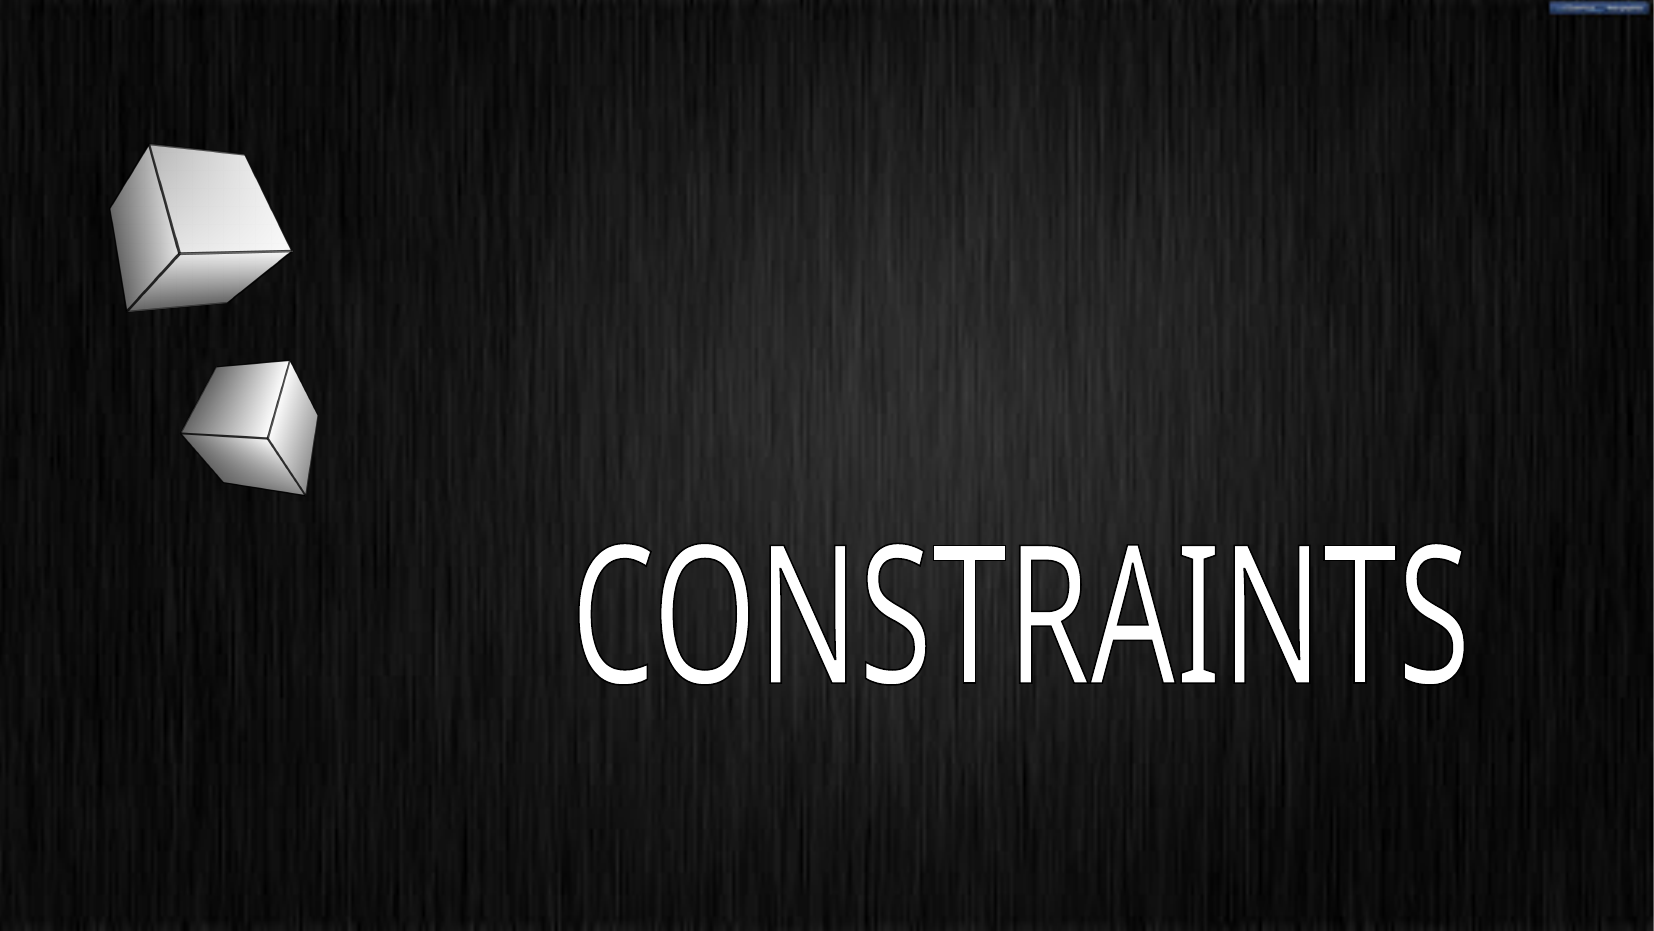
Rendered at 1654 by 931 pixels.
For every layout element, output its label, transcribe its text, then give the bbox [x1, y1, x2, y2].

text_box CONSTRAINTS [578, 543, 652, 685]
picture [0, 0, 1654, 931]
text_box CONSTRAINTS [1181, 545, 1216, 684]
text_box CONSTRAINTS [1090, 544, 1176, 684]
text_box CONSTRAINTS [933, 545, 1006, 684]
text_box CONSTRAINTS [1324, 545, 1396, 684]
text_box CONSTRAINTS [660, 543, 749, 685]
text_box CONSTRAINTS [1404, 543, 1465, 685]
text_box CONSTRAINTS [770, 545, 846, 684]
text_box CONSTRAINTS [865, 543, 927, 685]
text_box CONSTRAINTS [1234, 545, 1310, 684]
text_box CONSTRAINTS [1019, 545, 1089, 684]
